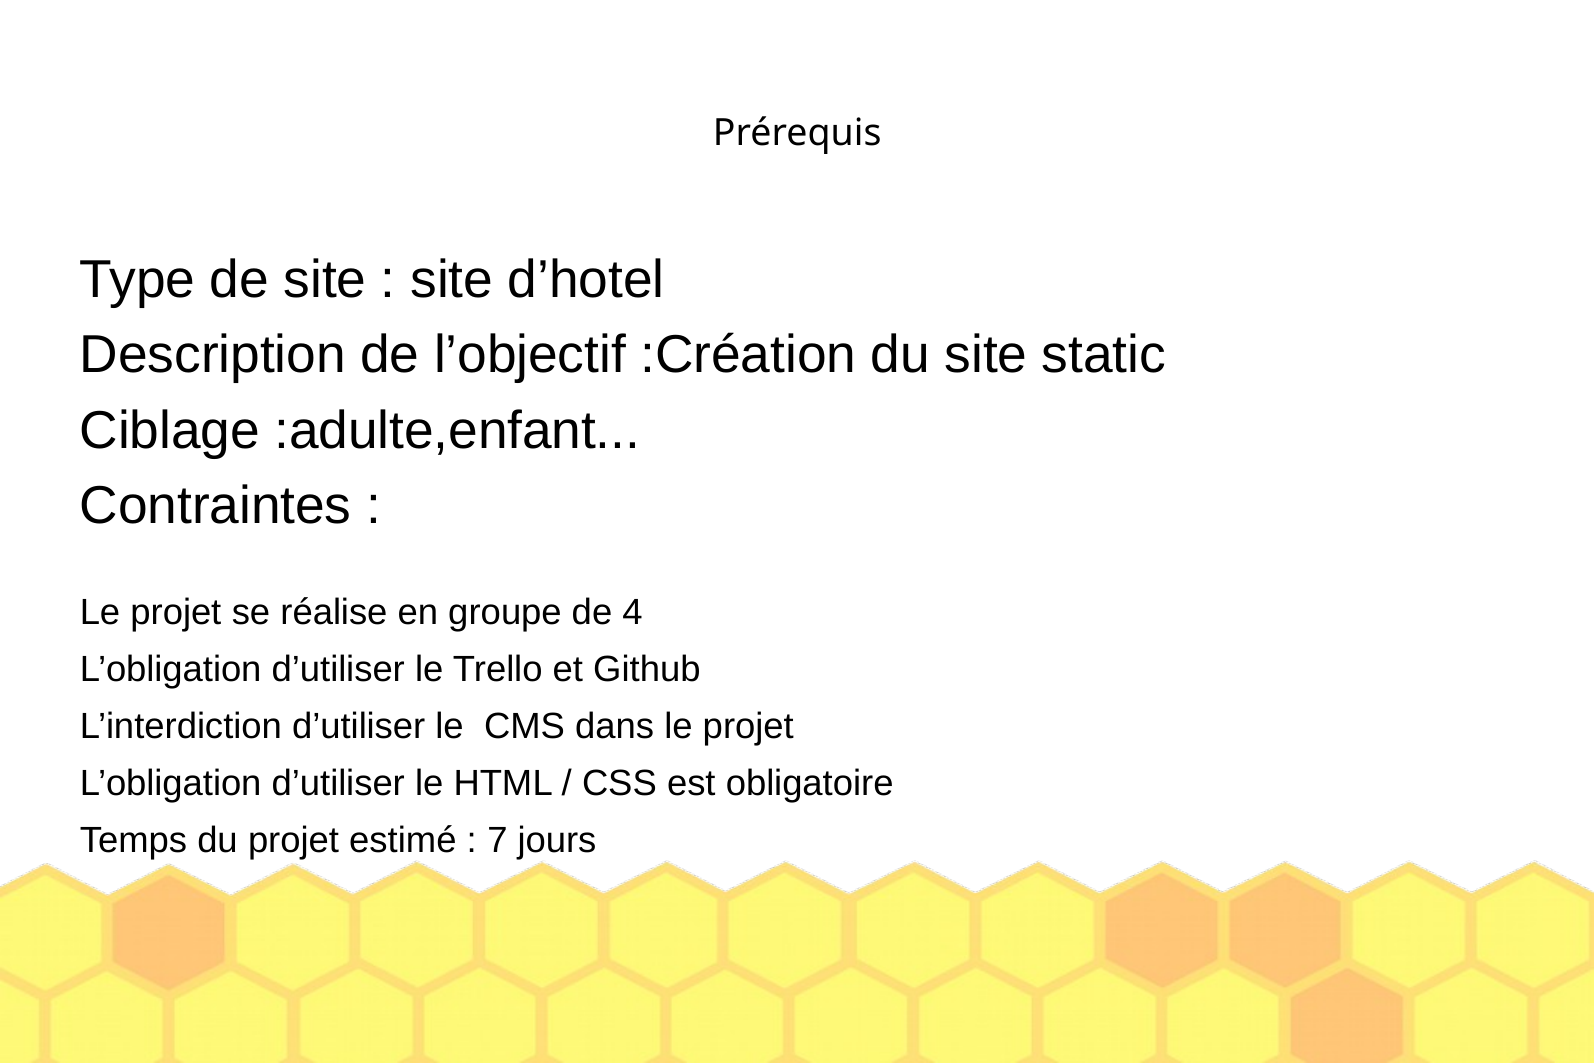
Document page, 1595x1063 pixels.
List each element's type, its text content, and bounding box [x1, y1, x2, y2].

title Prérequis [79, 42, 1515, 220]
picture [0, 858, 1594, 1063]
list Type de site : site d’hotel Description de l’objectif :Création du site static Ciblage :adulte,enfant... Contraintes : Le projet se réalise en groupe de 4 L’obligation d’utiliser le Trello et Github L’interdiction d’utiliser le CMS dans le projet L’obligation d’utiliser le HTML / CSS est obligatoire Temps du projet estimé : 7 jours [79, 248, 1515, 866]
